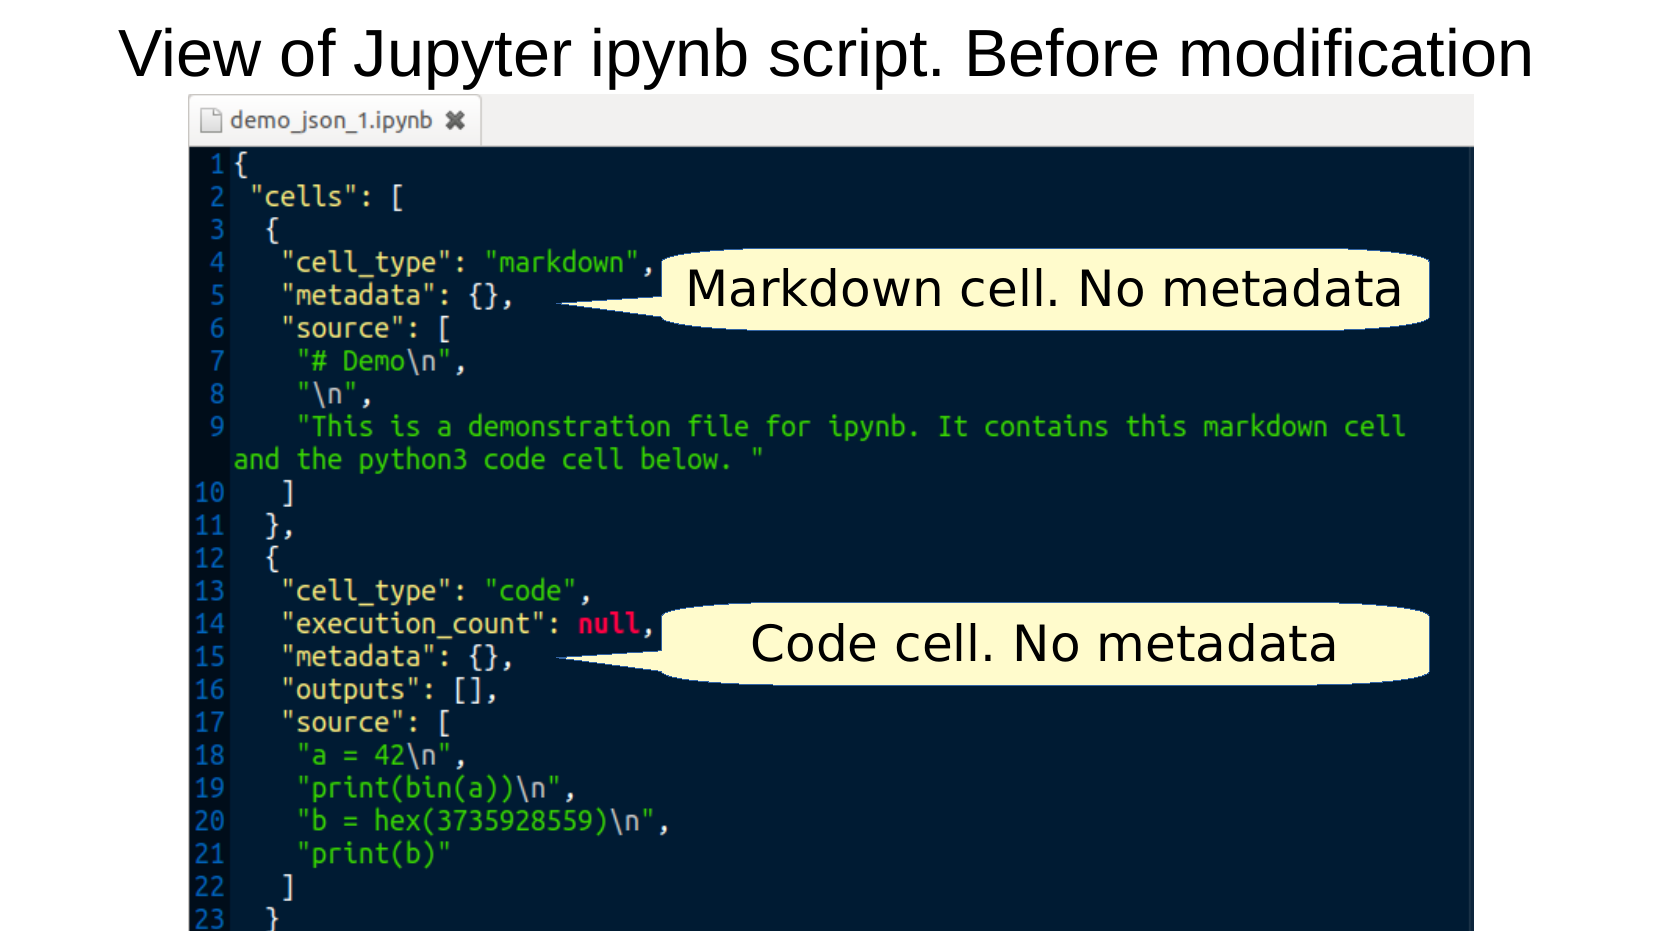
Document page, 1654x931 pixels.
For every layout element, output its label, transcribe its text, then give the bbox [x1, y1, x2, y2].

picture [188, 107, 1474, 931]
text_box Code cell. No metadata [556, 602, 1430, 686]
text_box View of Jupyter ipynb script. Before modification [82, 0, 1619, 107]
text_box Markdown cell. No metadata [556, 248, 1430, 331]
